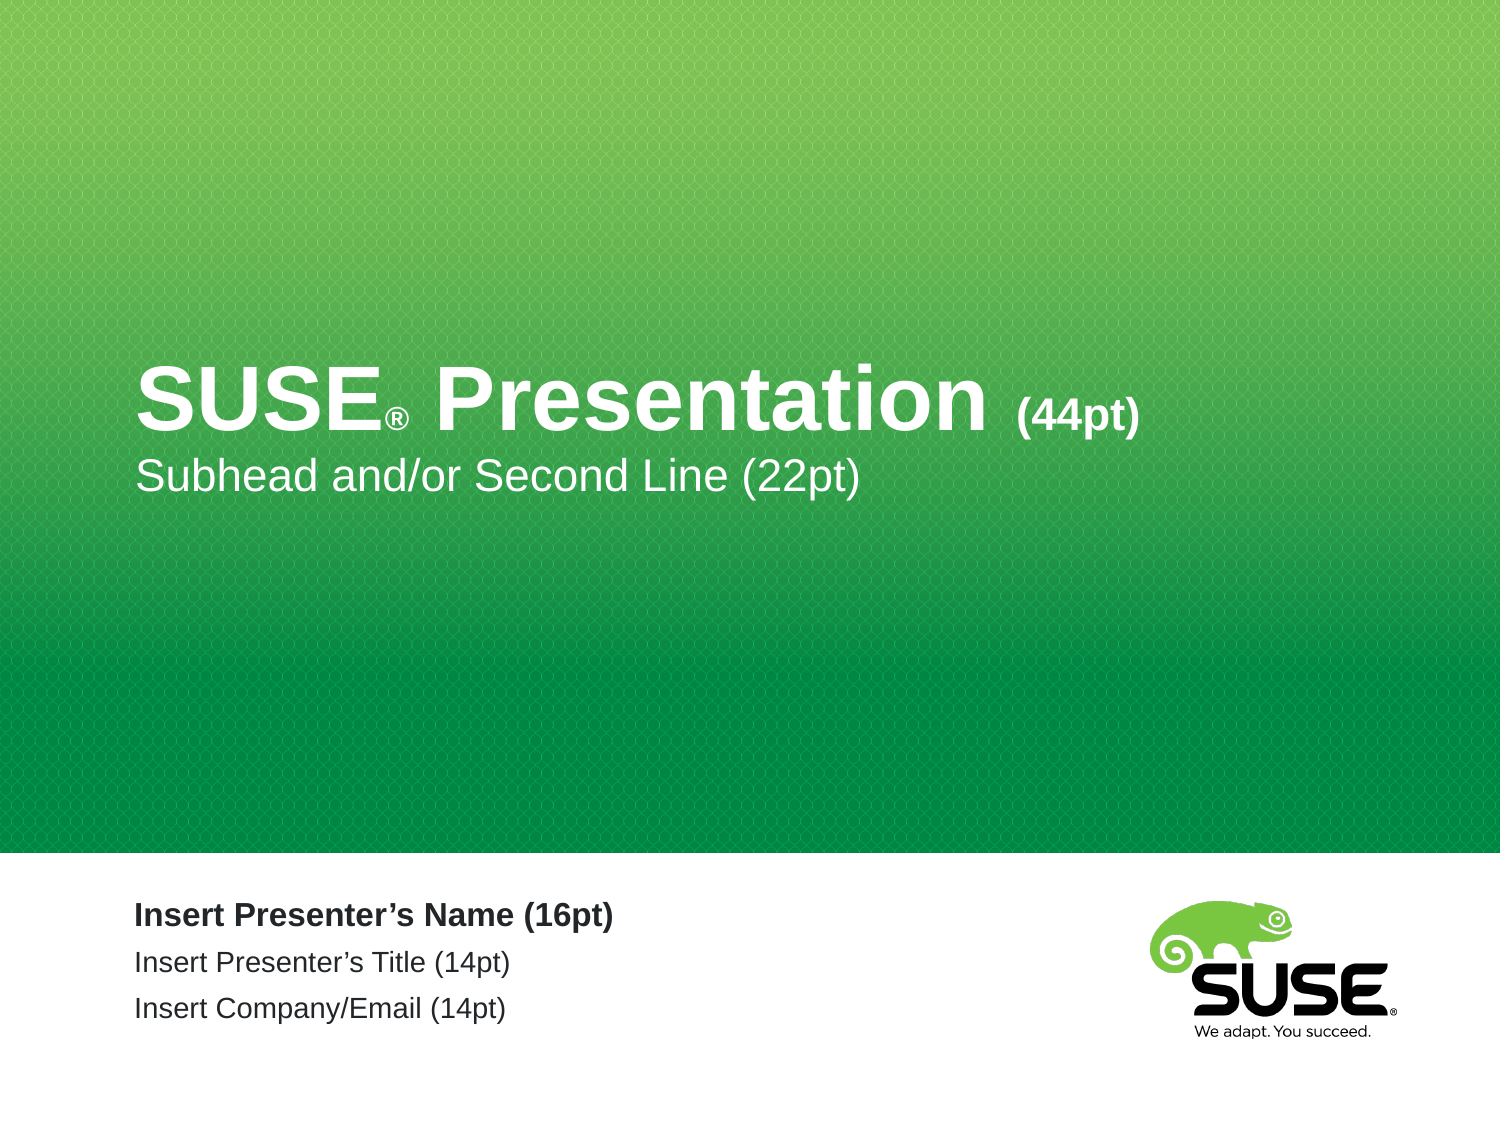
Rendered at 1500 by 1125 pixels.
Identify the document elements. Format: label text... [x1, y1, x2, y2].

title SUSE® Presentation (44pt) Subhead and/or Second Line (22pt) [135, 299, 1448, 551]
list Insert Presenter’s Name (16pt) Insert Presenter’s Title (14pt) Insert Company/Email (14pt) [134, 892, 758, 1119]
picture [0, 0, 1500, 853]
picture [1150, 901, 1397, 1039]
